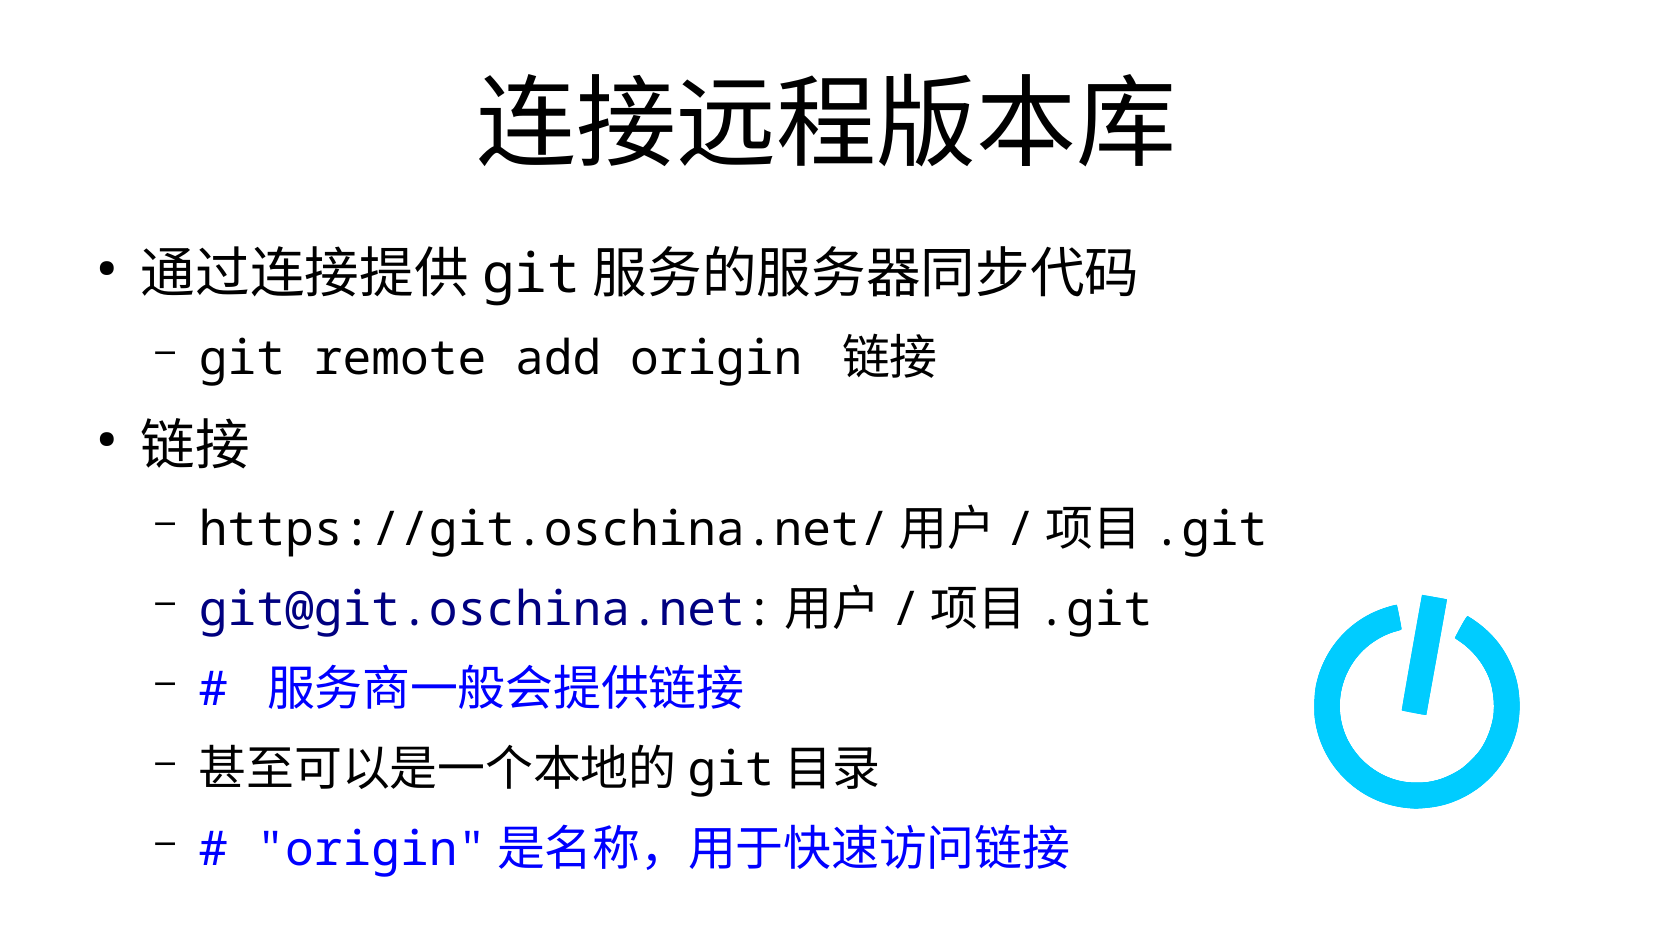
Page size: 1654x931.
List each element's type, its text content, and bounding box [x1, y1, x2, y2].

title 连接远程版本库 [82, 37, 1571, 193]
list 通过连接提供git服务的服务器同步代码 git remote add origin 链接 链接 https://git.oschina.net/用户/项目.git git@git.oschina.net:用户/项目.git # 服务商一般会提供链接 甚至可以是一个本地的git目录 # "origin"是名称，用于快速访问链接 [82, 217, 1571, 886]
